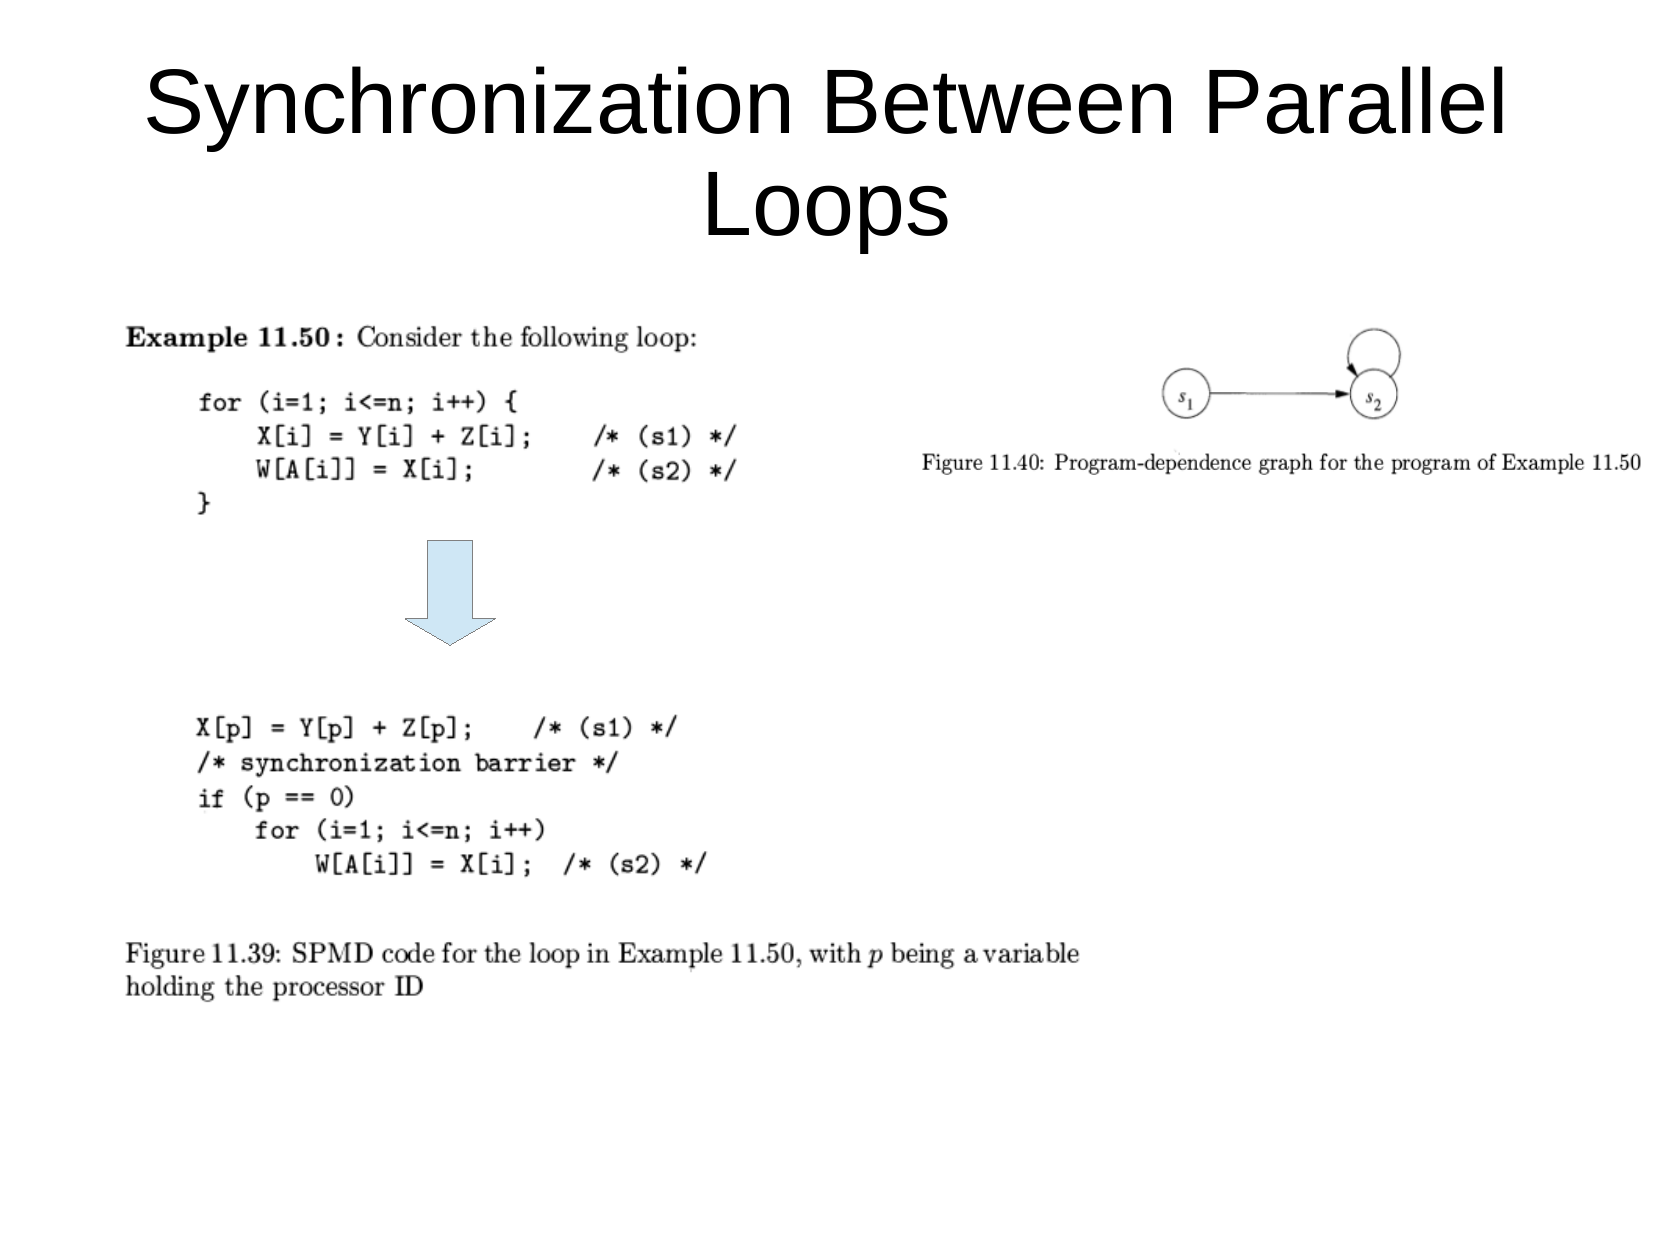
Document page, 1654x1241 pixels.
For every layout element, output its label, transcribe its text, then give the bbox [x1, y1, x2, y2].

picture [115, 306, 751, 532]
picture [915, 316, 1649, 481]
picture [115, 690, 1094, 1010]
text_box [405, 540, 496, 646]
title Synchronization Between Parallel Loops [82, 49, 1571, 257]
